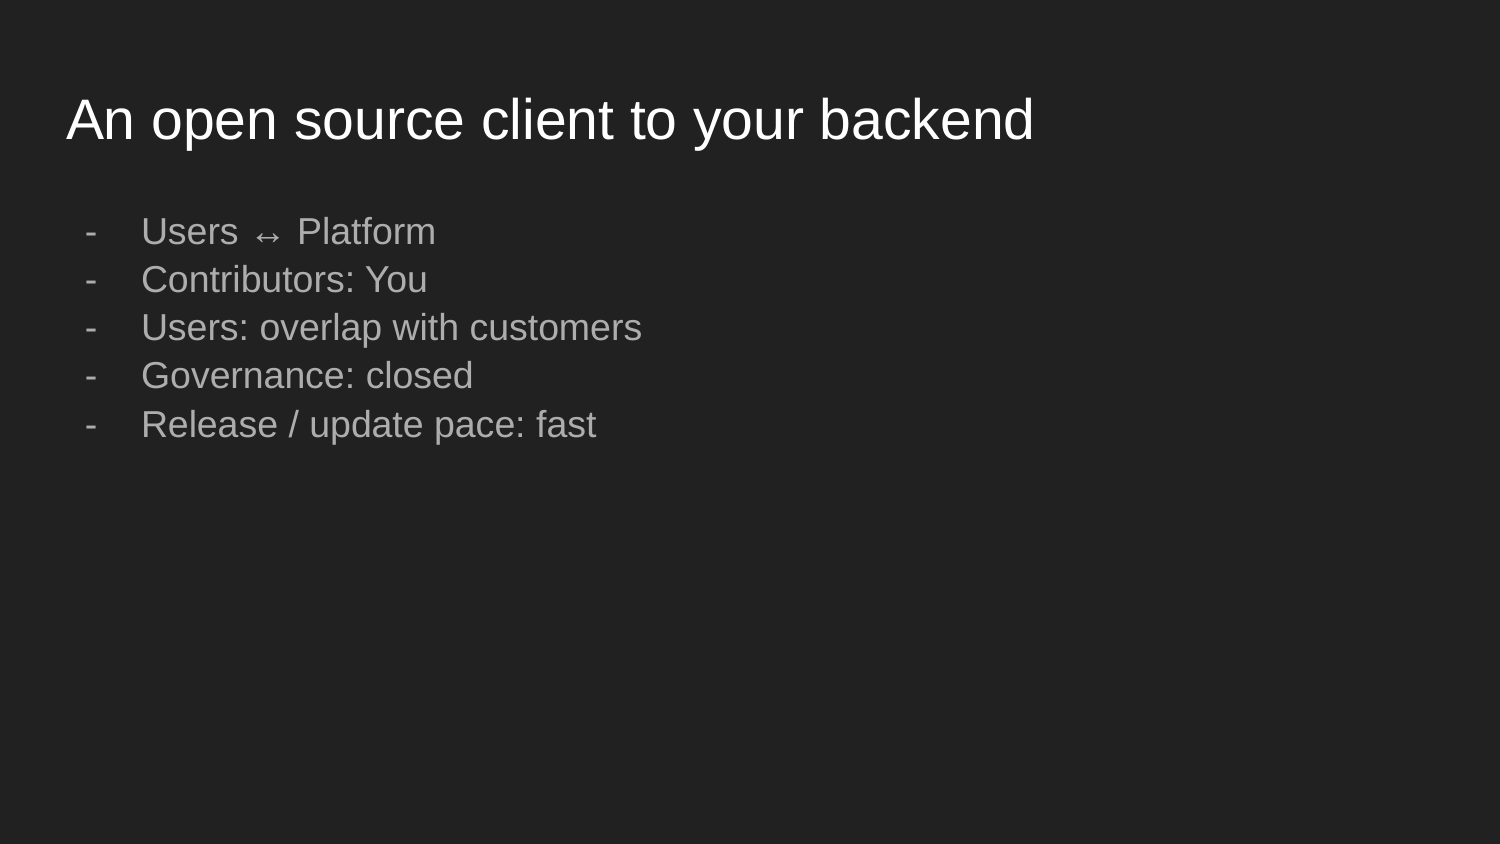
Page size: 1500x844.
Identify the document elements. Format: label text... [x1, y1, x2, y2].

list Users ↔ Platform Contributors: You Users: overlap with customers Governance: closed Release / update pace: fast [51, 189, 1449, 750]
title An open source client to your backend [51, 72, 1449, 167]
